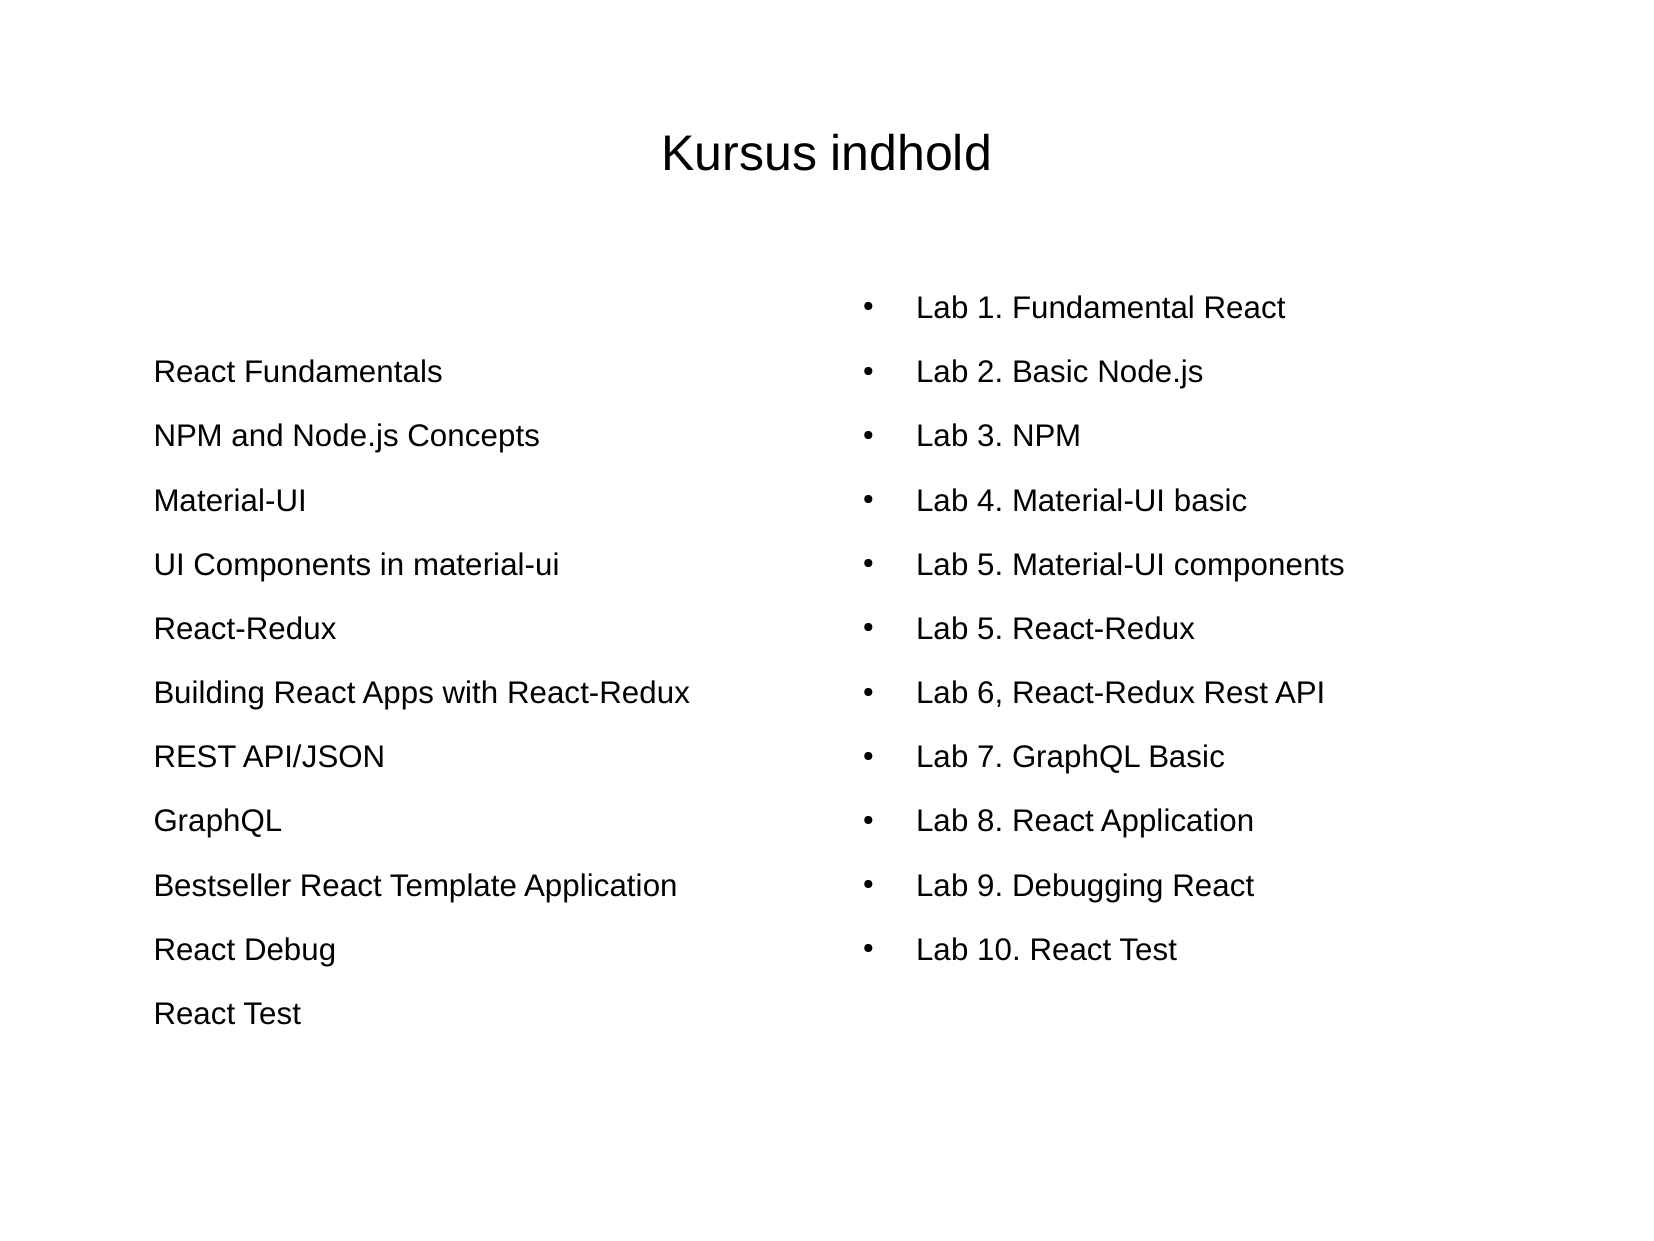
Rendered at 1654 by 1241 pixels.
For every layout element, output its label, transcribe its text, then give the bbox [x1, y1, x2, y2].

list React Fundamentals NPM and Node.js Concepts Material-UI UI Components in material-ui React-Redux Building React Apps with React-Redux REST API/JSON GraphQL Bestseller React Template Application React Debug React Test [82, 290, 809, 1195]
list Lab 1. Fundamental React Lab 2. Basic Node.js Lab 3. NPM Lab 4. Material-UI basic Lab 5. Material-UI components Lab 5. React-Redux Lab 6, React-Redux Rest API Lab 7. GraphQL Basic Lab 8. React Application Lab 9. Debugging React Lab 10. React Test [845, 290, 1572, 1216]
title Kursus indhold [82, 49, 1571, 257]
